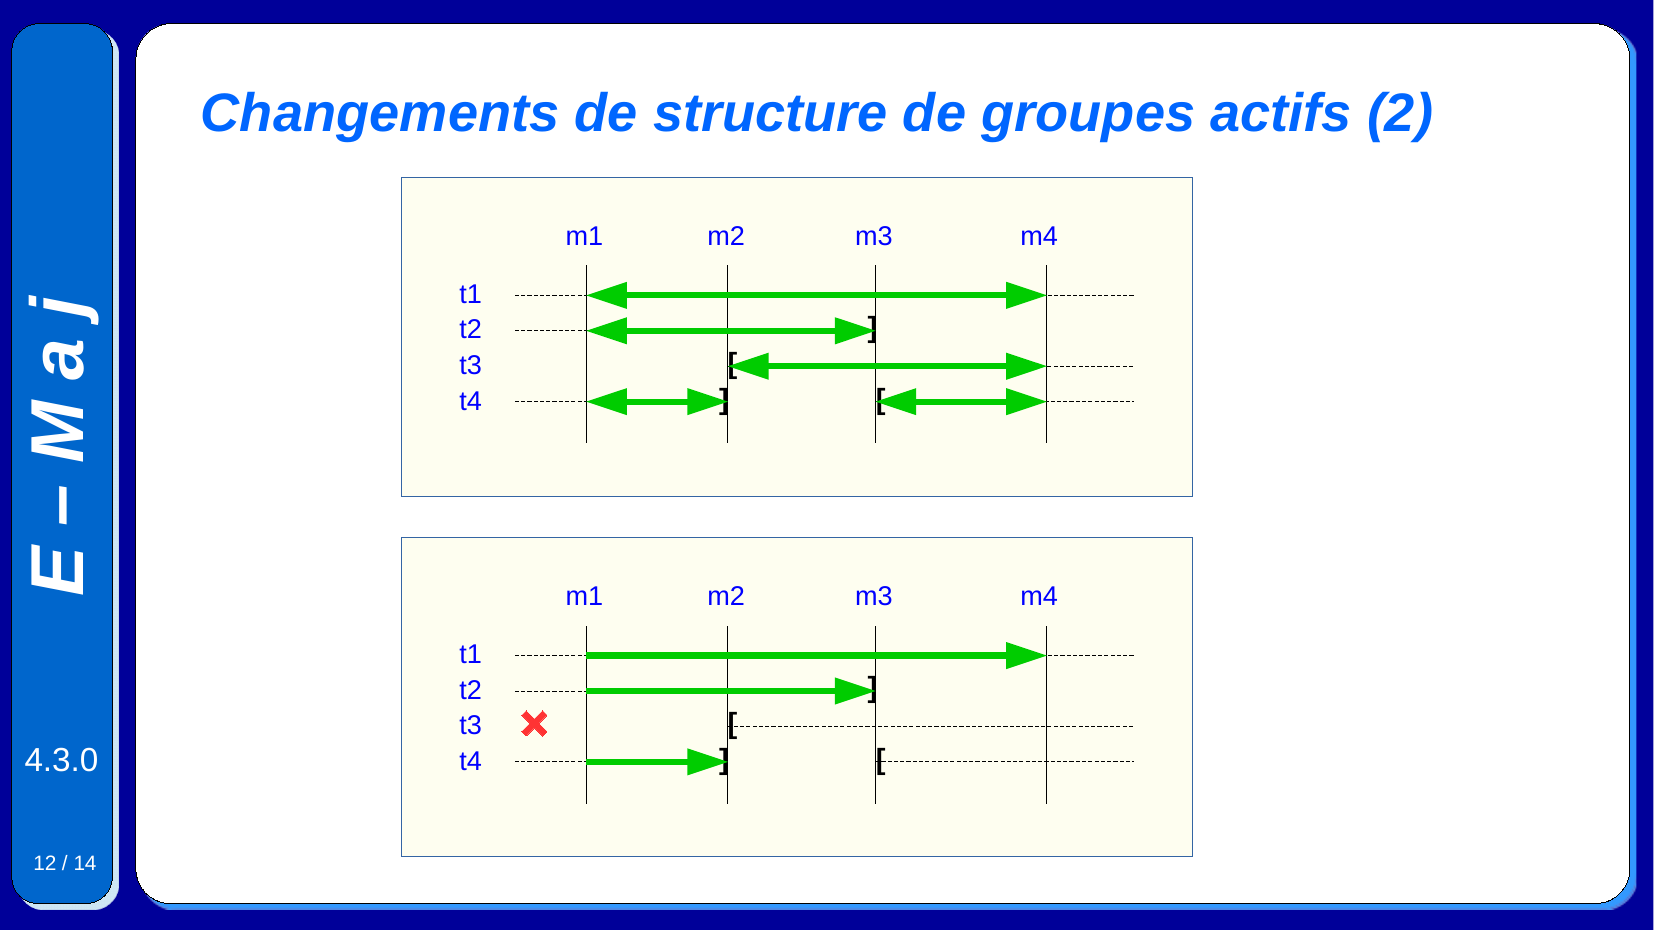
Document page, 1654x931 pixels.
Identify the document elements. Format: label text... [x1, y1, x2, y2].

text_box ] [704, 735, 712, 756]
text_box [ [712, 699, 755, 757]
text_box t3 [444, 342, 506, 378]
text_box m1 [550, 573, 633, 631]
text_box [ [861, 735, 904, 793]
text_box m2 [692, 573, 775, 631]
text_box m3 [840, 213, 922, 271]
text_box t2 [444, 307, 506, 342]
text_box [401, 191, 1193, 497]
text_box t1 [444, 631, 506, 667]
title Changements de structure de groupes actifs (2) [200, 34, 1575, 191]
text_box t2 [444, 667, 506, 702]
text_box m4 [1005, 213, 1088, 271]
text_box ] [852, 303, 896, 361]
text_box m4 [1005, 573, 1088, 631]
text_box [ [712, 339, 755, 397]
text_box [ [861, 375, 904, 433]
text_box ] [704, 757, 747, 793]
text_box ] [704, 375, 712, 395]
text_box t1 [444, 271, 506, 307]
text_box ] [704, 397, 747, 433]
text_box m2 [692, 213, 775, 271]
text_box t4 [444, 378, 506, 435]
text_box m3 [840, 573, 922, 631]
text_box t4 [444, 738, 506, 796]
text_box [401, 537, 1193, 857]
text_box t3 [444, 702, 506, 738]
text_box m1 [550, 213, 633, 271]
text_box ] [852, 663, 896, 721]
